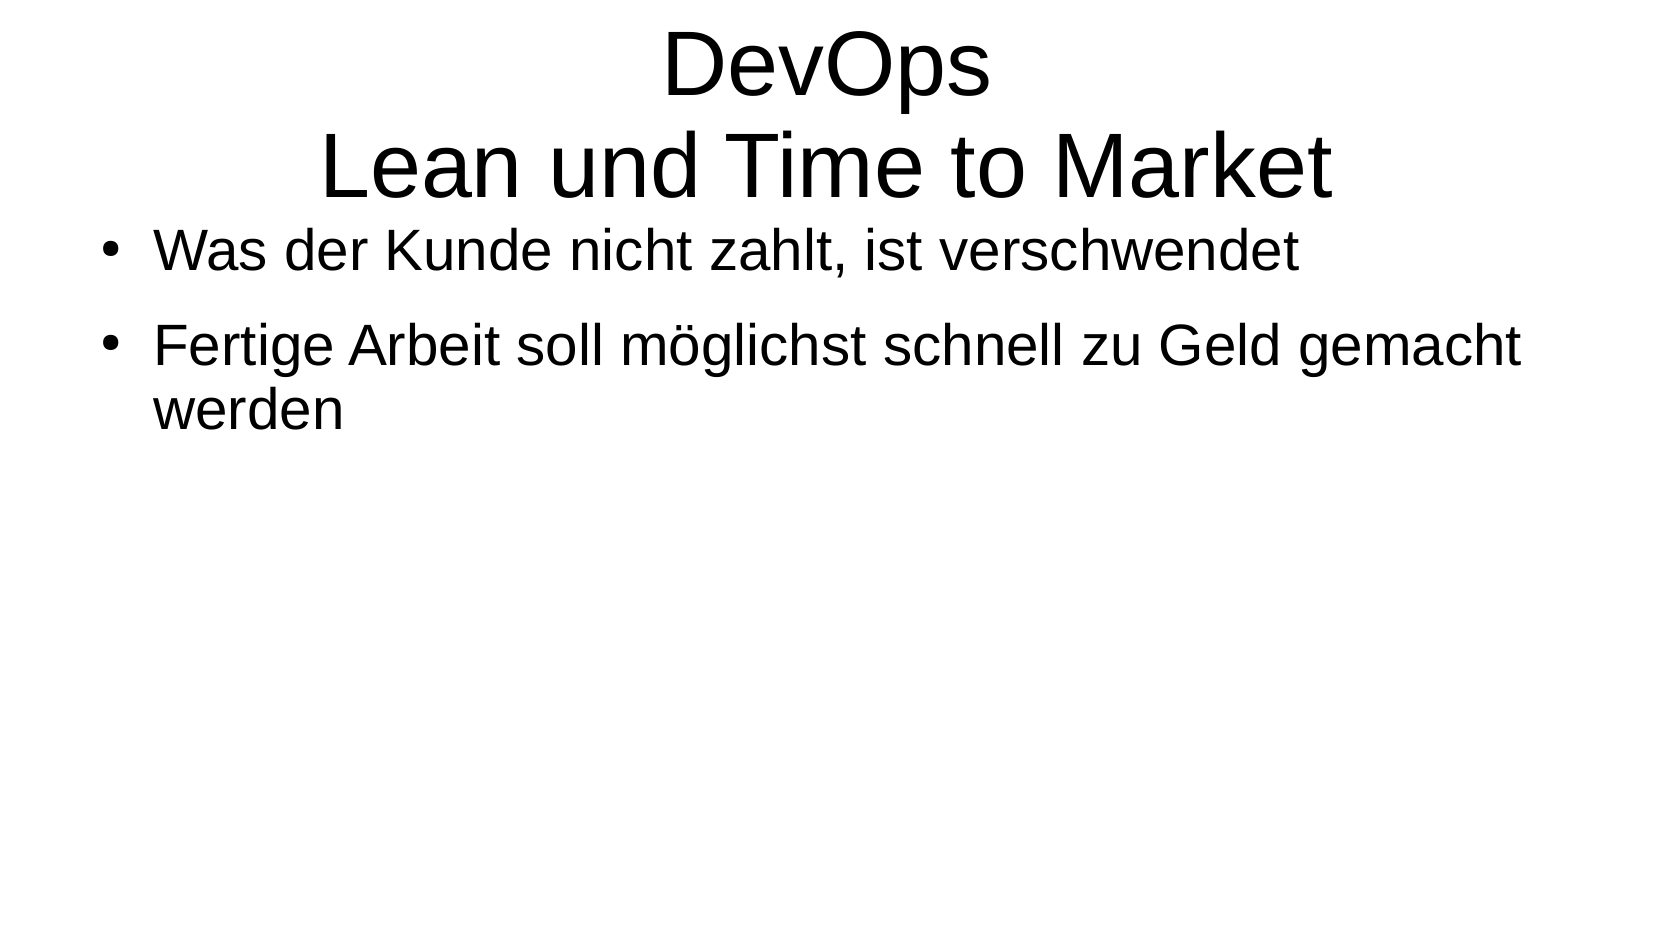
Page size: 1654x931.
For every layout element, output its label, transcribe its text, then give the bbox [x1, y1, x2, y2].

title DevOps Lean und Time to Market [82, 12, 1571, 217]
list Was der Kunde nicht zahlt, ist verschwendet Fertige Arbeit soll möglichst schnell zu Geld gemacht werden [82, 217, 1571, 758]
